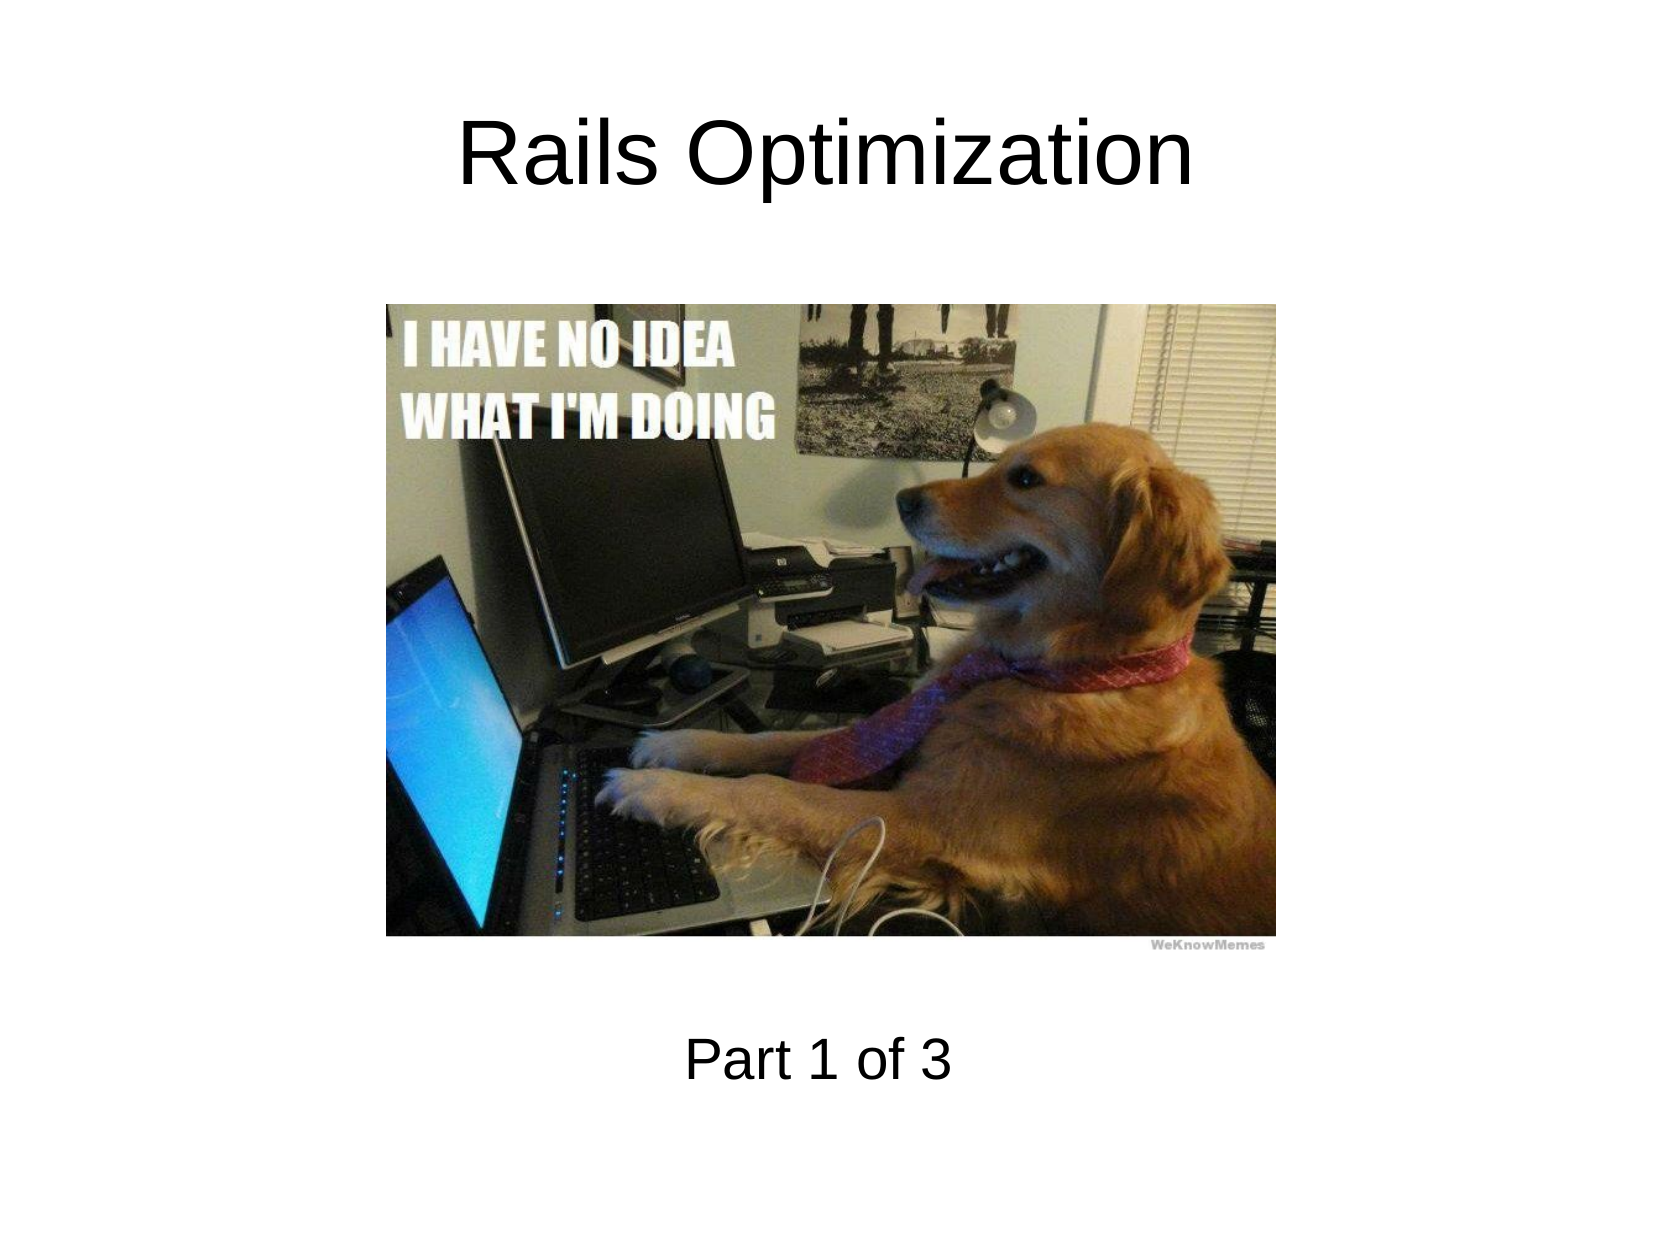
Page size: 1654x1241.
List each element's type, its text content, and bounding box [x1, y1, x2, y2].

title Part 1 of 3 [75, 955, 1564, 1163]
title Rails Optimization [82, 49, 1571, 257]
picture [386, 304, 1276, 952]
